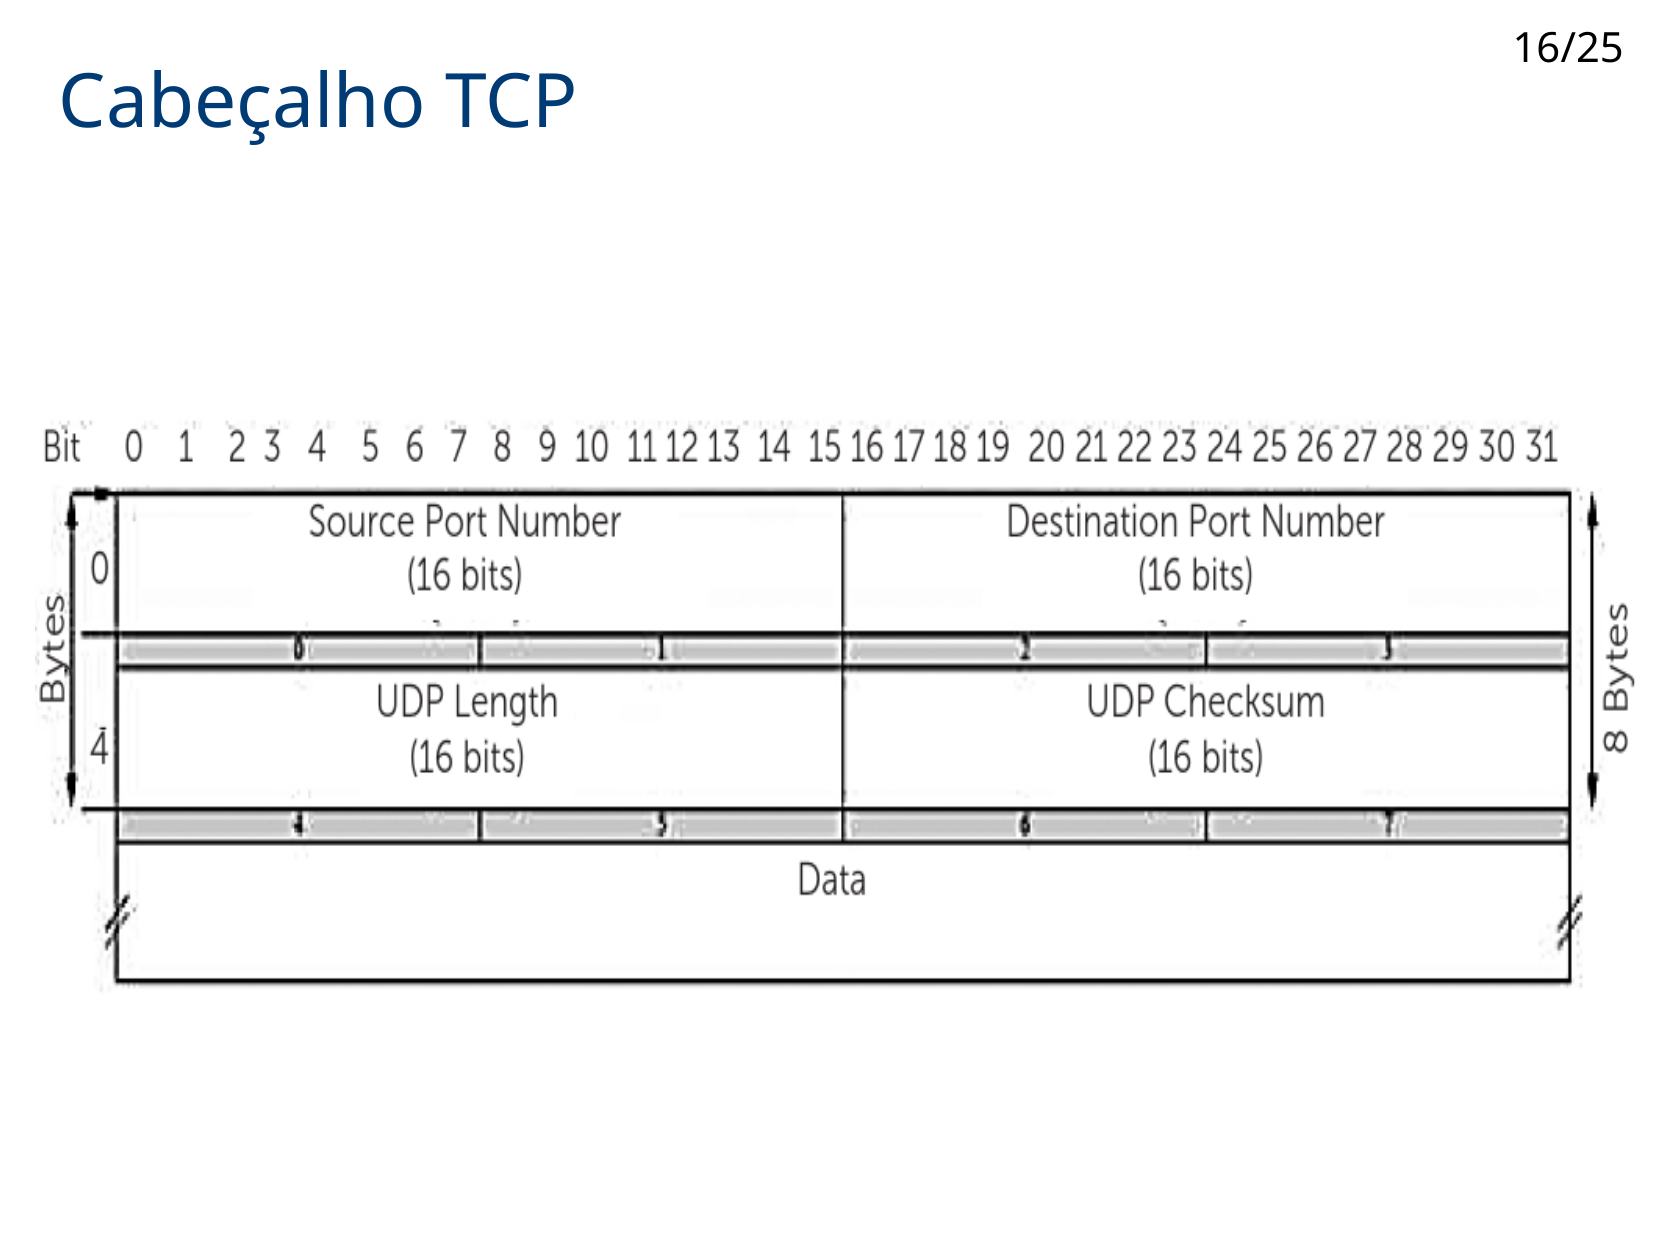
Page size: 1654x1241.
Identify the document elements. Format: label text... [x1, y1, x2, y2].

title Cabeçalho TCP [59, 47, 1625, 166]
picture [35, 417, 1639, 994]
